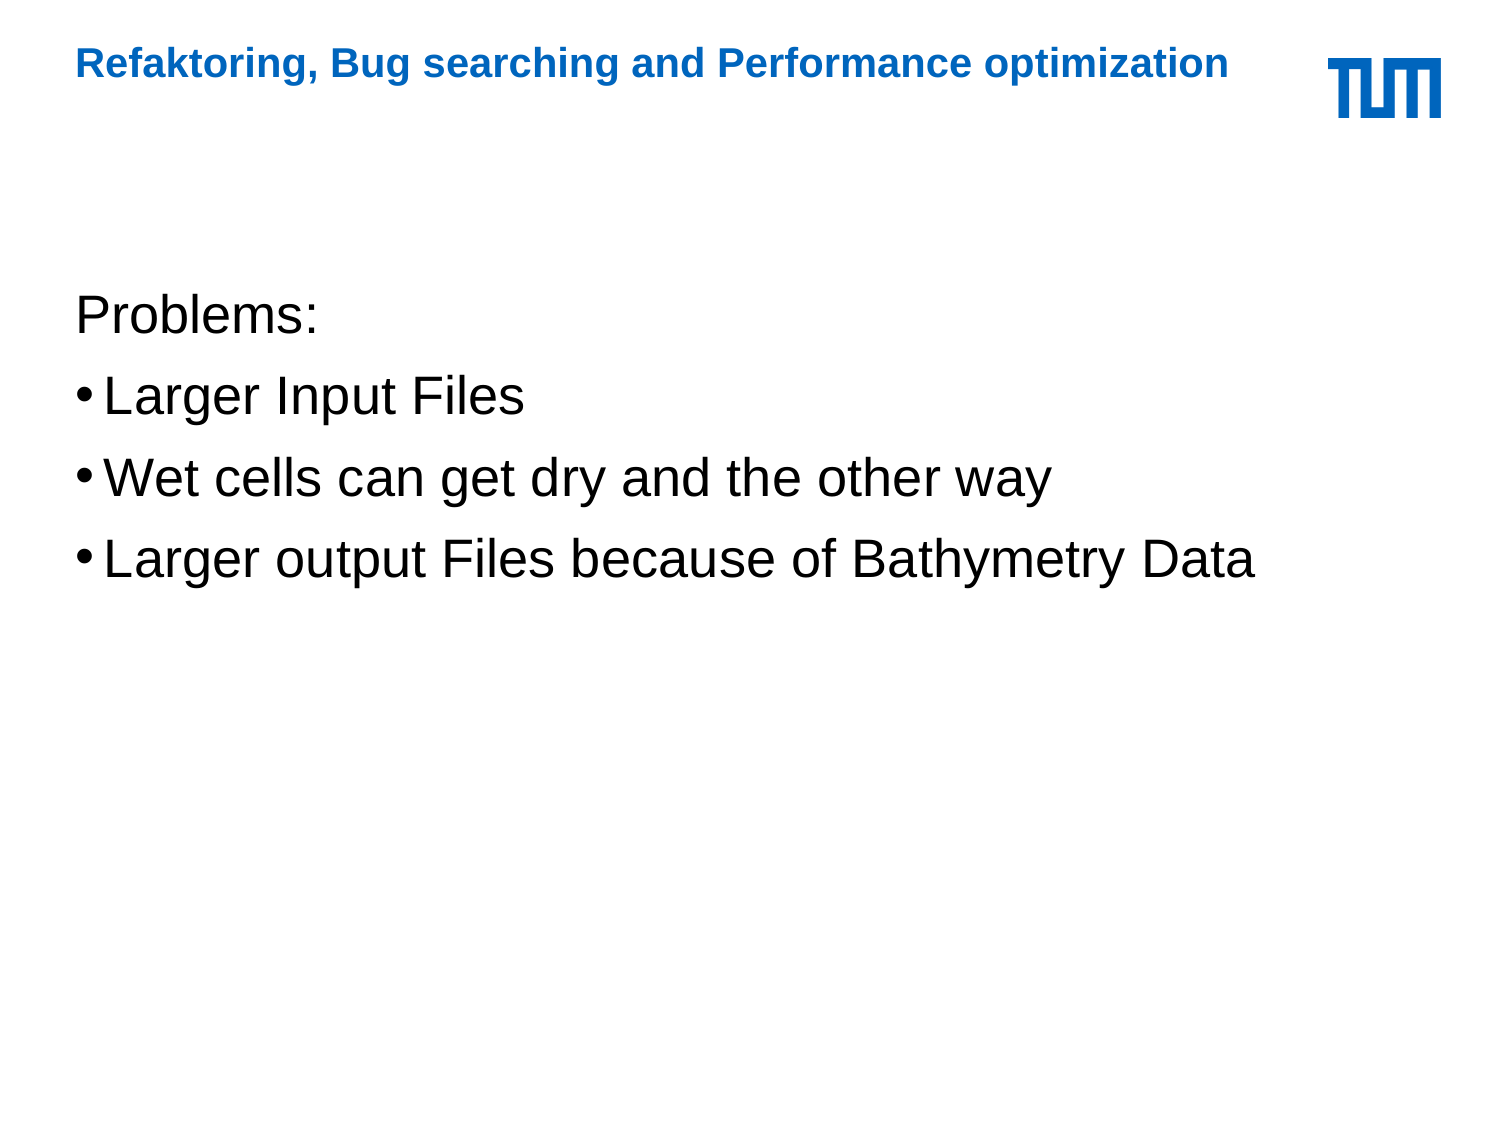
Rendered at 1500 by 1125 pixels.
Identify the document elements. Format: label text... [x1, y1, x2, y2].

title Refaktoring, Bug searching and Performance optimization [75, 23, 1457, 265]
list Problems: Larger Input Files Wet cells can get dry and the other way Larger output Files because of Bathymetry Data [75, 263, 1425, 916]
